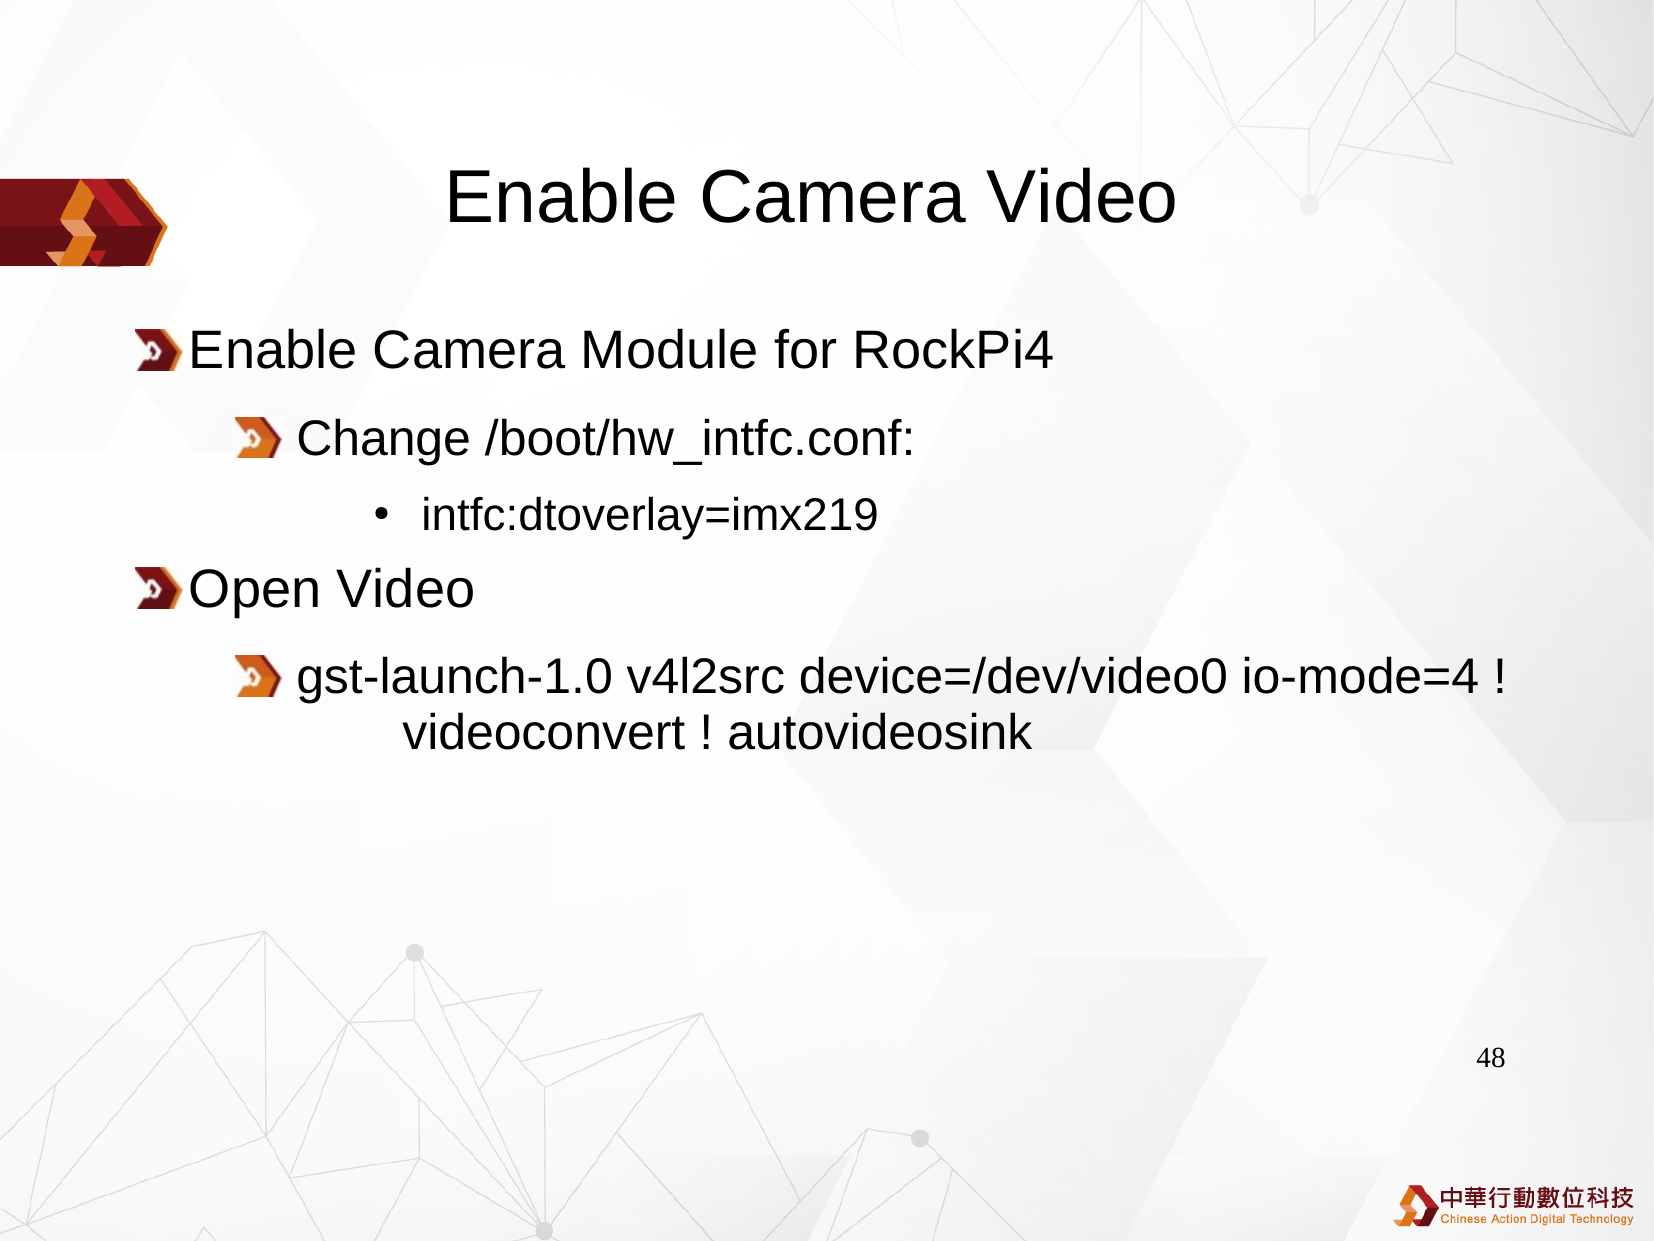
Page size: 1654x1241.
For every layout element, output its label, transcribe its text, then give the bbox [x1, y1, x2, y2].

picture [0, 0, 1654, 1241]
list Enable Camera Module for RockPi4 Change /boot/hw_intfc.conf: intfc:dtoverlay=imx219 Open Video gst-launch-1.0 v4l2src device=/dev/video0 io-mode=4 ! videoconvert ! autovideosink [118, 319, 1571, 1040]
title Enable Camera Video [118, 112, 1506, 281]
